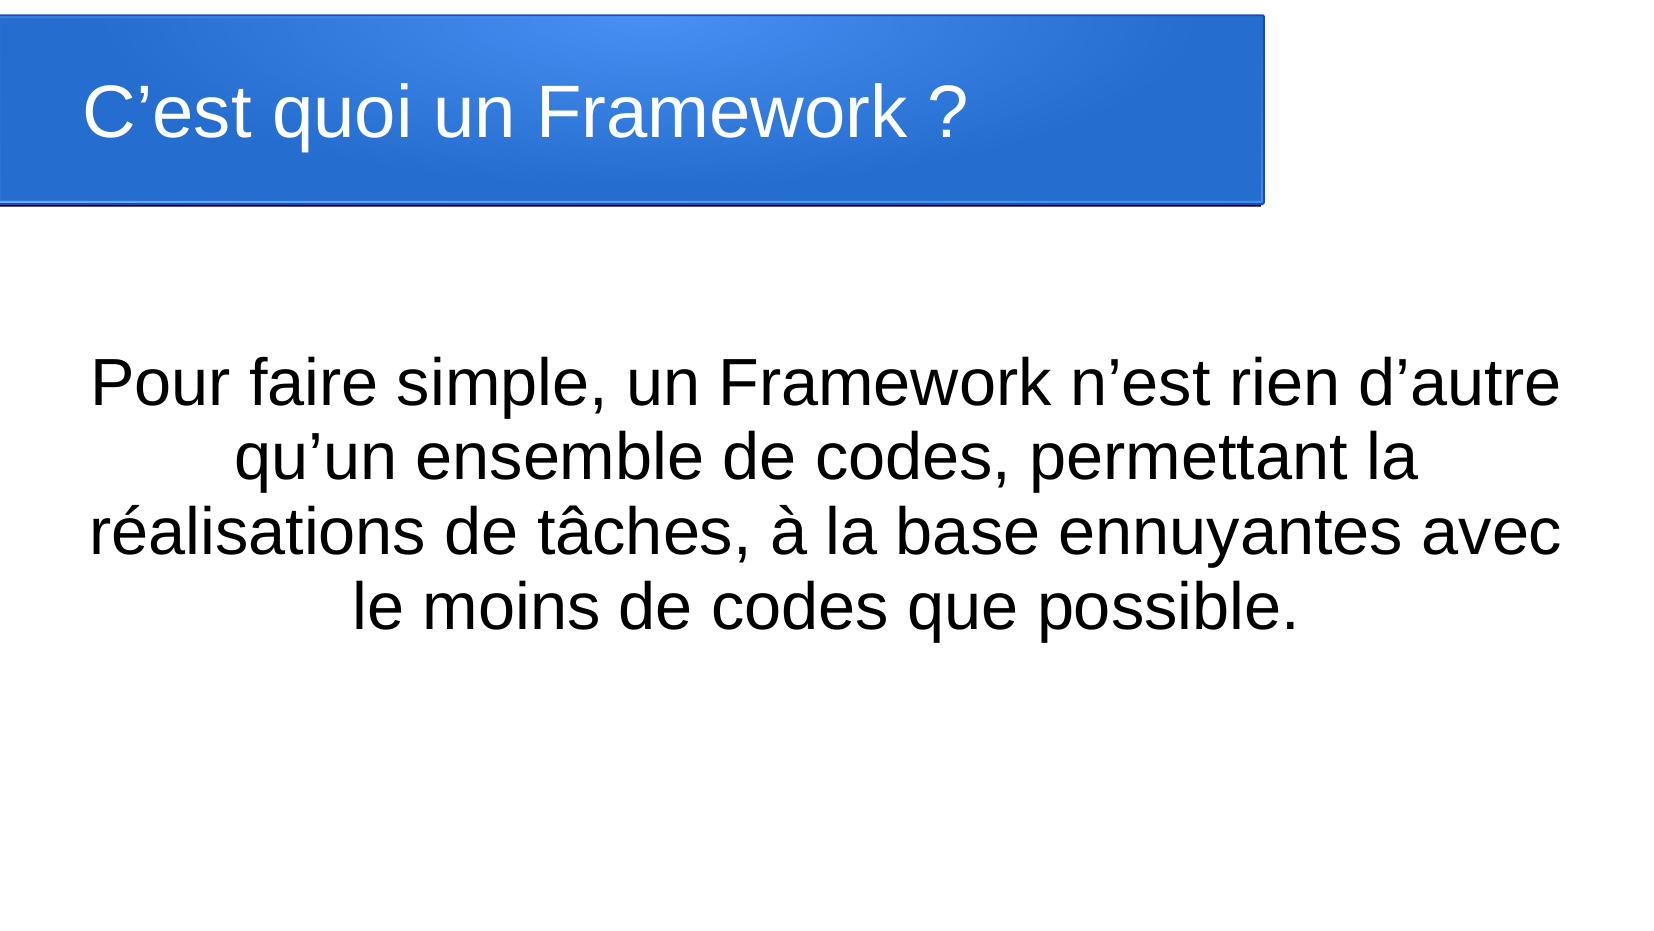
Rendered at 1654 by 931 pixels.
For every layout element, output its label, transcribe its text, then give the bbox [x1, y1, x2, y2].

subtitle Pour faire simple, un Framework n’est rien d’autre qu’un ensemble de codes, permettant la réalisations de tâches, à la base ennuyantes avec le moins de codes que possible. [82, 224, 1571, 764]
title C’est quoi un Framework ? [82, 35, 1235, 189]
